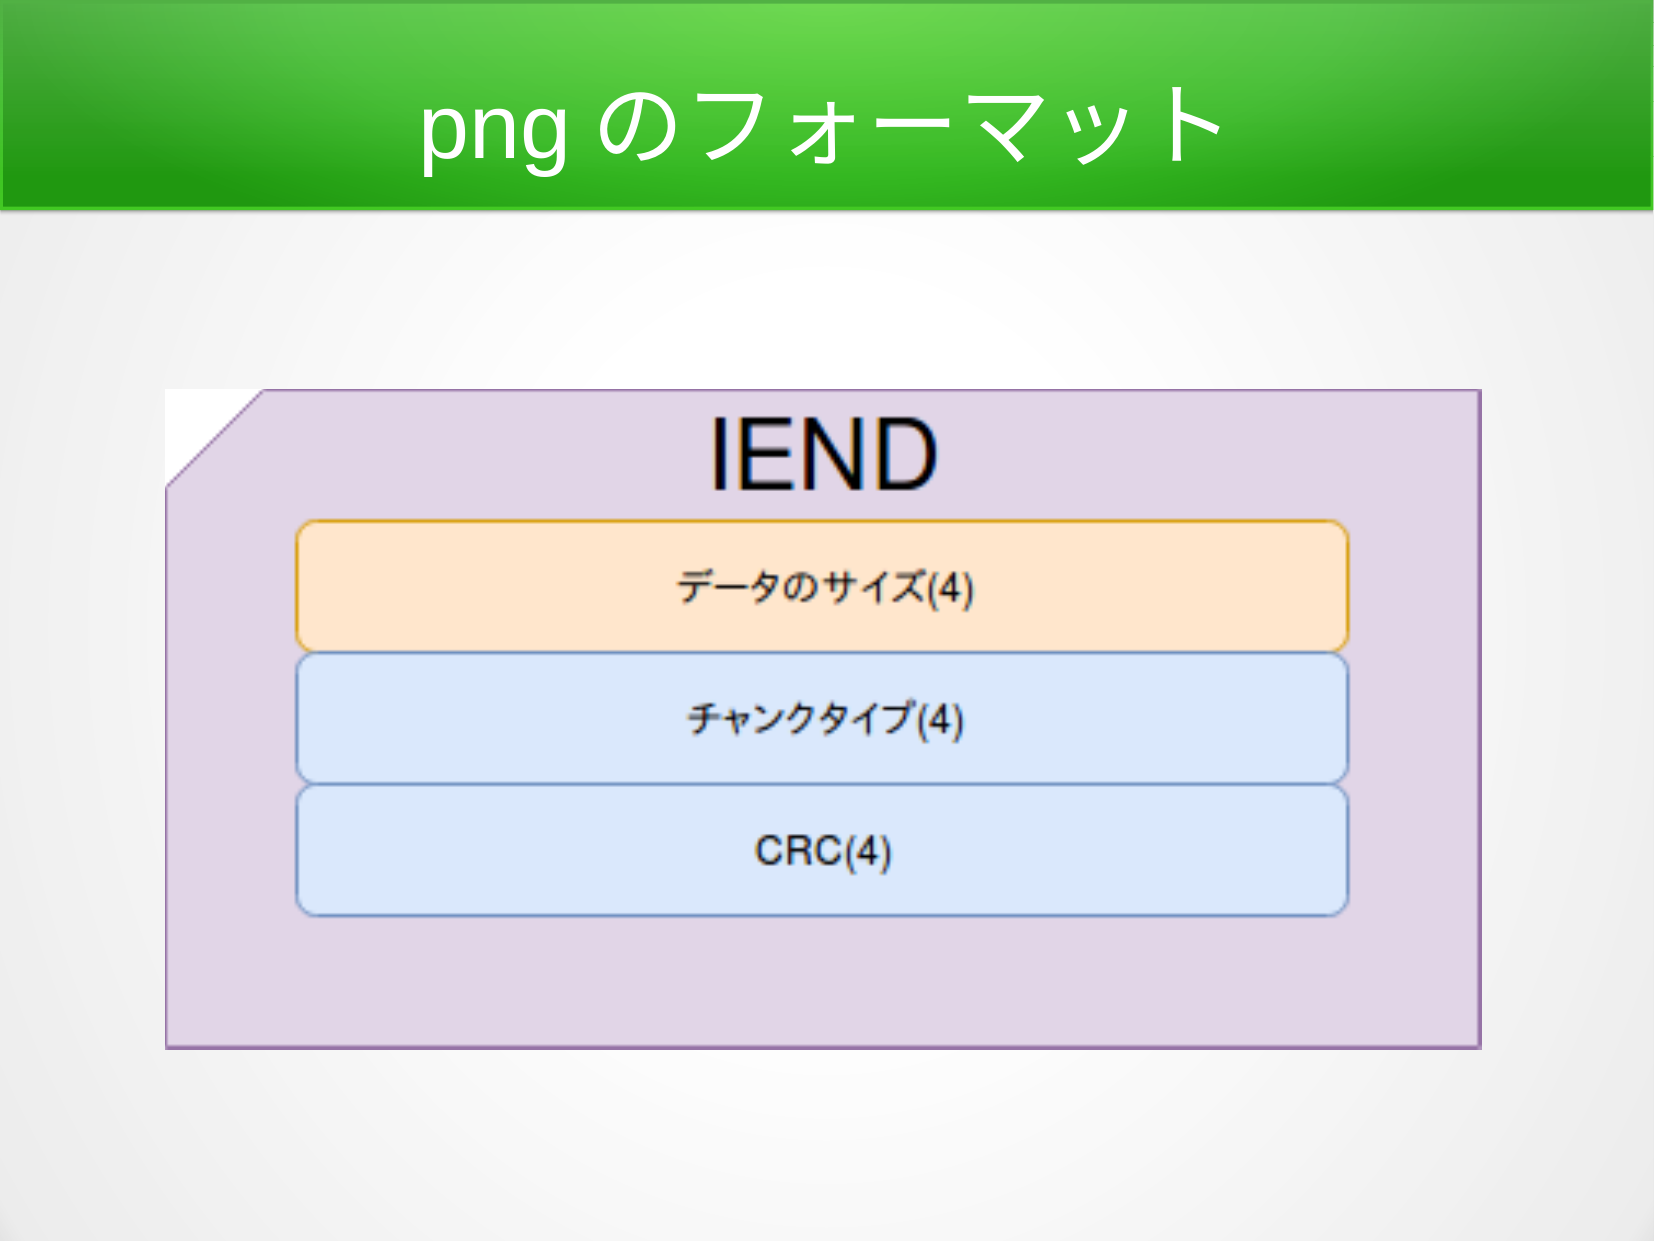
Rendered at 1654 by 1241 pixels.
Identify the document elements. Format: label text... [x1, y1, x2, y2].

title pngのフォーマット [82, 47, 1571, 189]
picture [165, 389, 1482, 1051]
list [82, 299, 1571, 1019]
